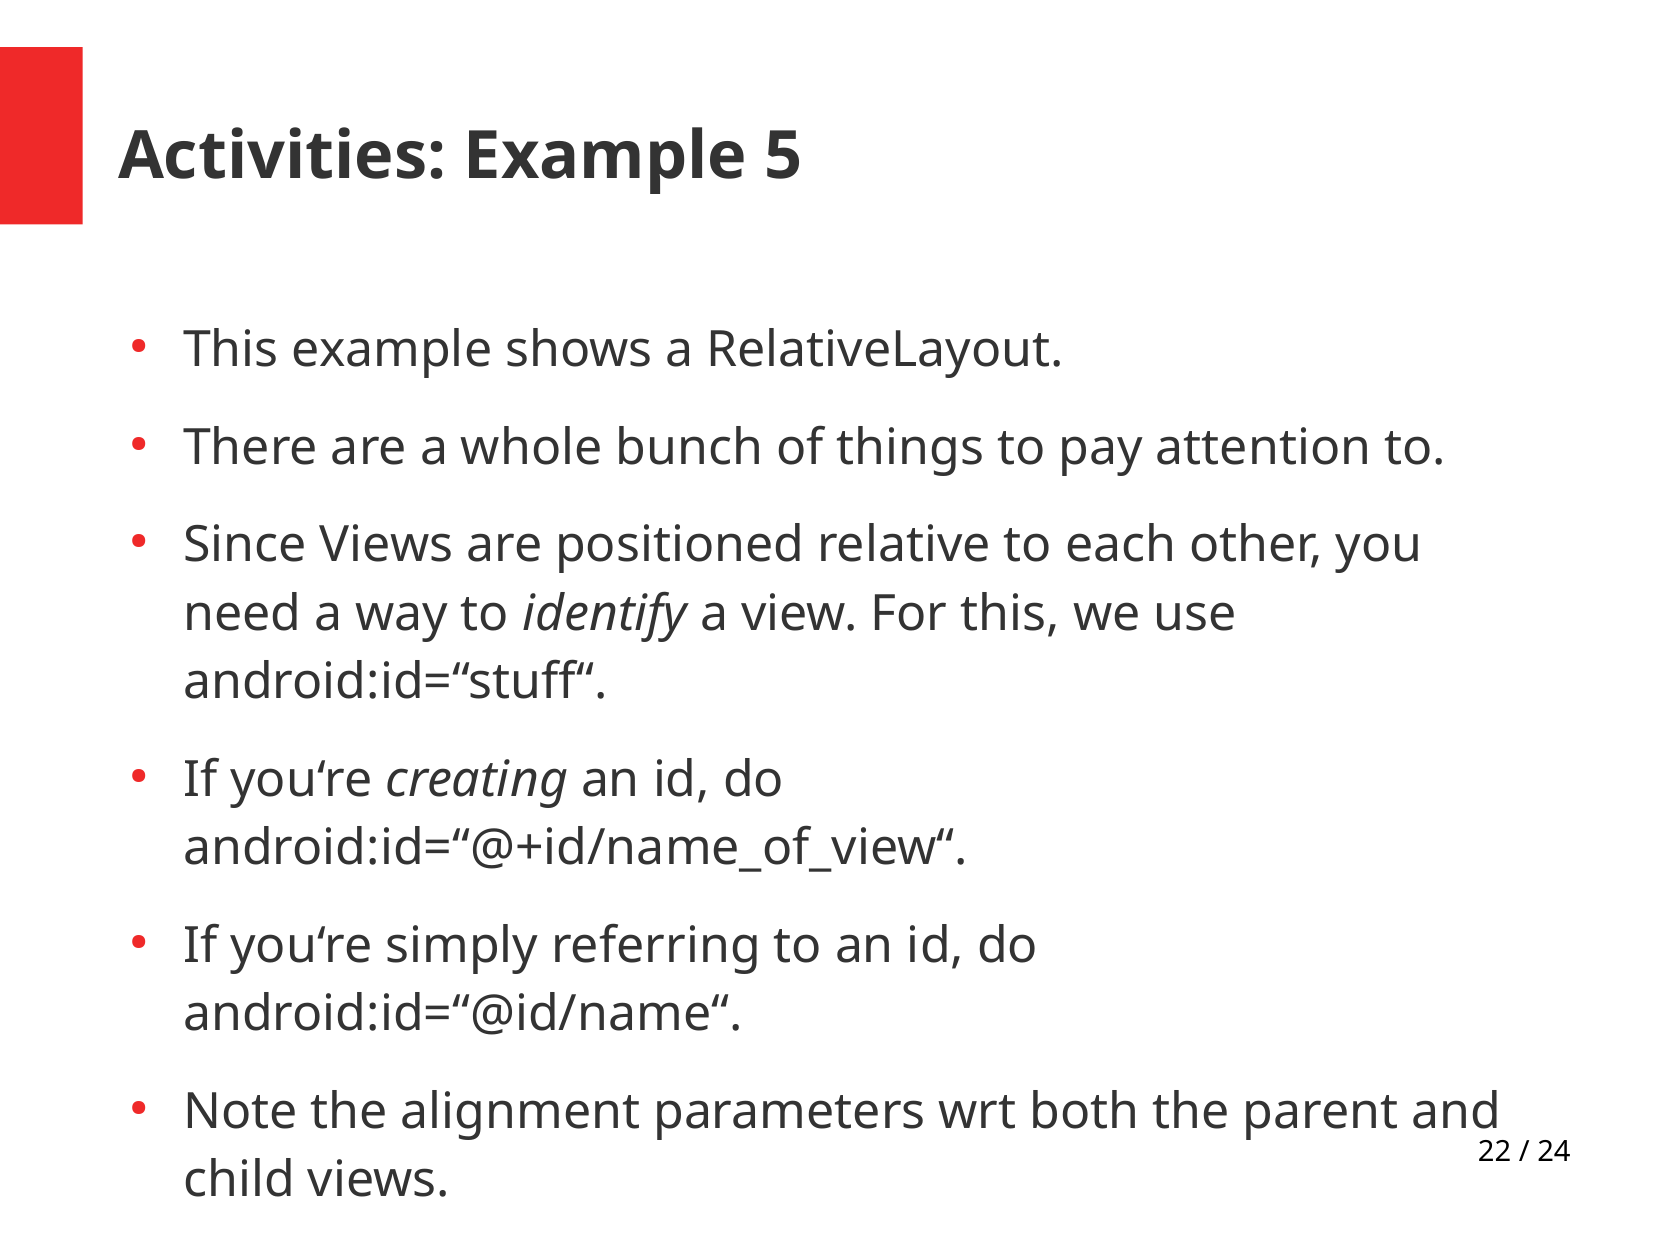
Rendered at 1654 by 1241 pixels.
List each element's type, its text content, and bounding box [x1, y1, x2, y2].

list This example shows a RelativeLayout. There are a whole bunch of things to pay attention to. Since Views are positioned relative to each other, you need a way to identify a view. For this, we use android:id=“stuff“. If you‘re creating an id, do android:id=“@+id/name_of_view“. If you‘re simply referring to an id, do android:id=“@id/name“. Note the alignment parameters wrt both the parent and child views. We also added a weight to the EditText. A larger value of layout_weight allows this EditText to expand to fill up any space in the LinearLayout. [112, 312, 1530, 1033]
title Activities: Example 5 [118, 49, 1571, 257]
